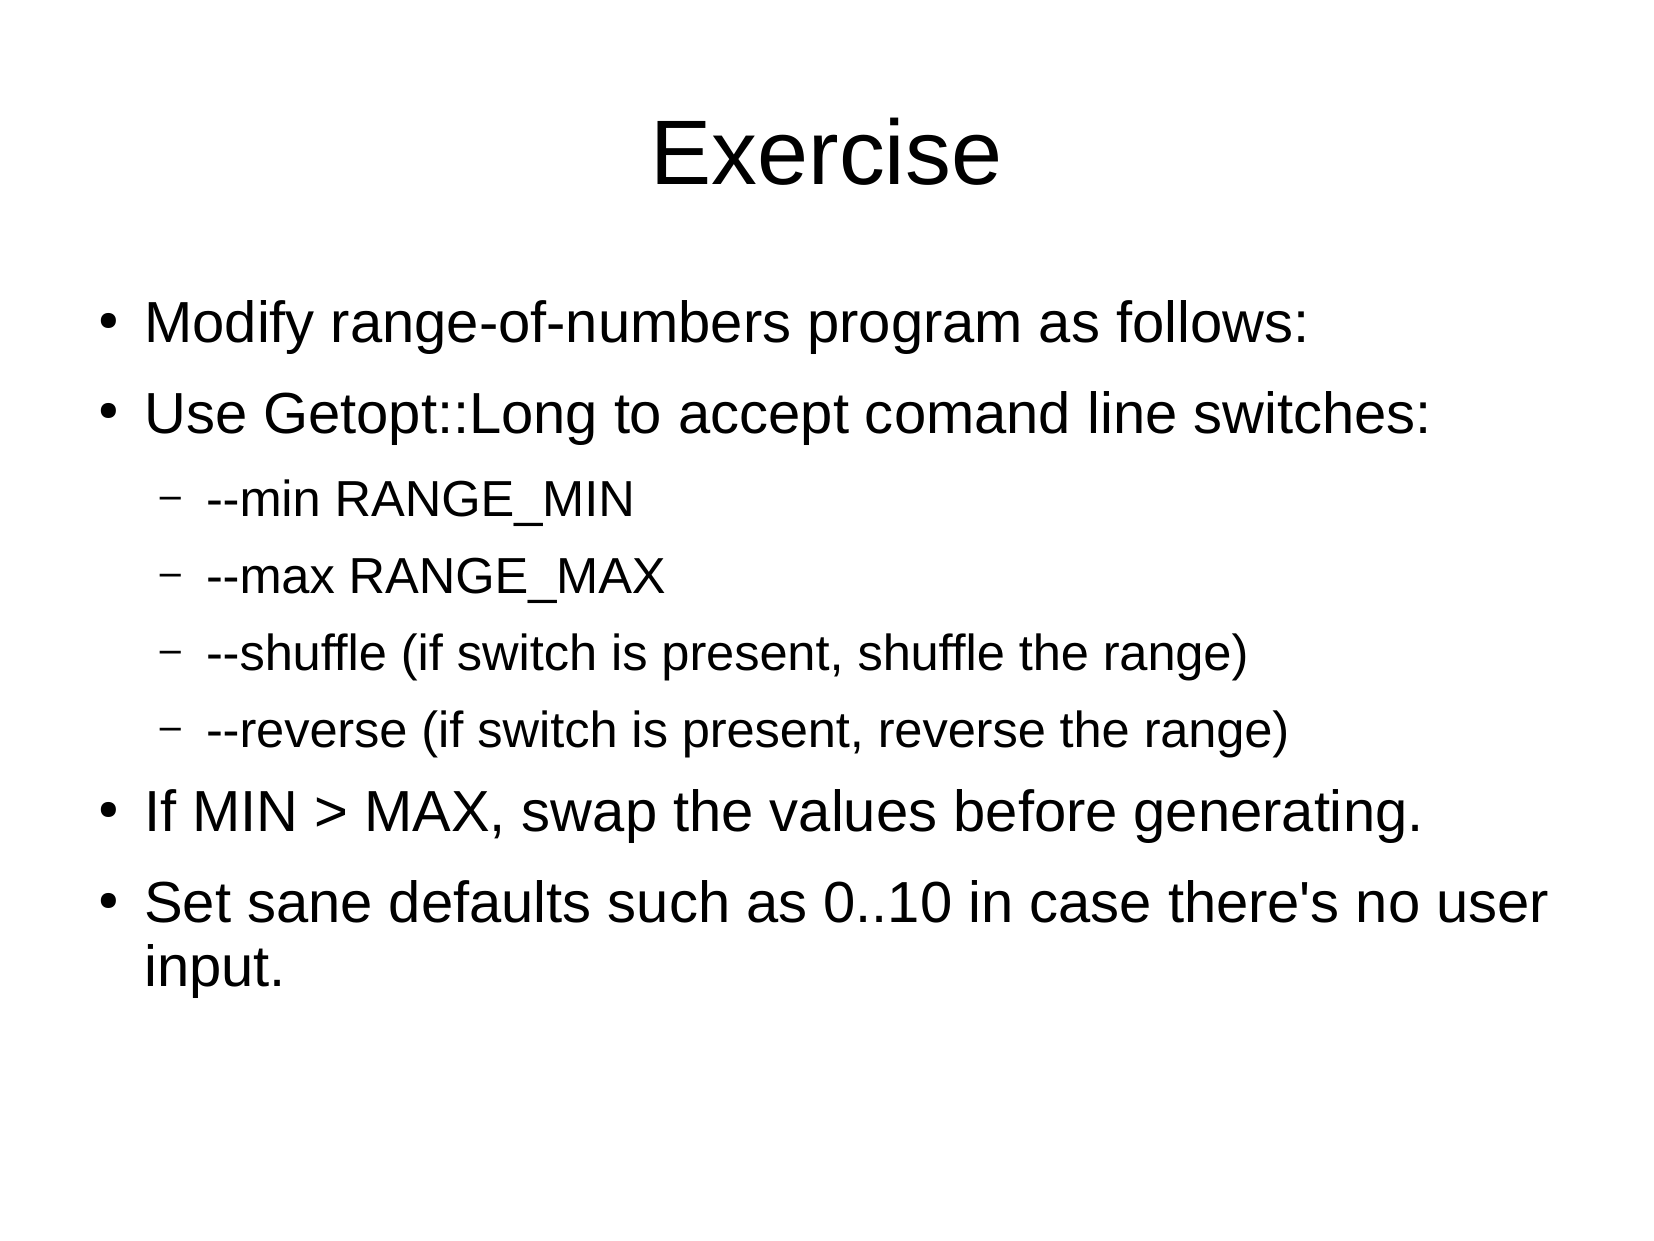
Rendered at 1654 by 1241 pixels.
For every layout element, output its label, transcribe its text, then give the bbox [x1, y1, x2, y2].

title Exercise [82, 49, 1571, 257]
list Modify range-of-numbers program as follows: Use Getopt::Long to accept comand line switches: --min RANGE_MIN --max RANGE_MAX --shuffle (if switch is present, shuffle the range) --reverse (if switch is present, reverse the range) If MIN > MAX, swap the values before generating. Set sane defaults such as 0..10 in case there's no user input. [82, 290, 1571, 1010]
